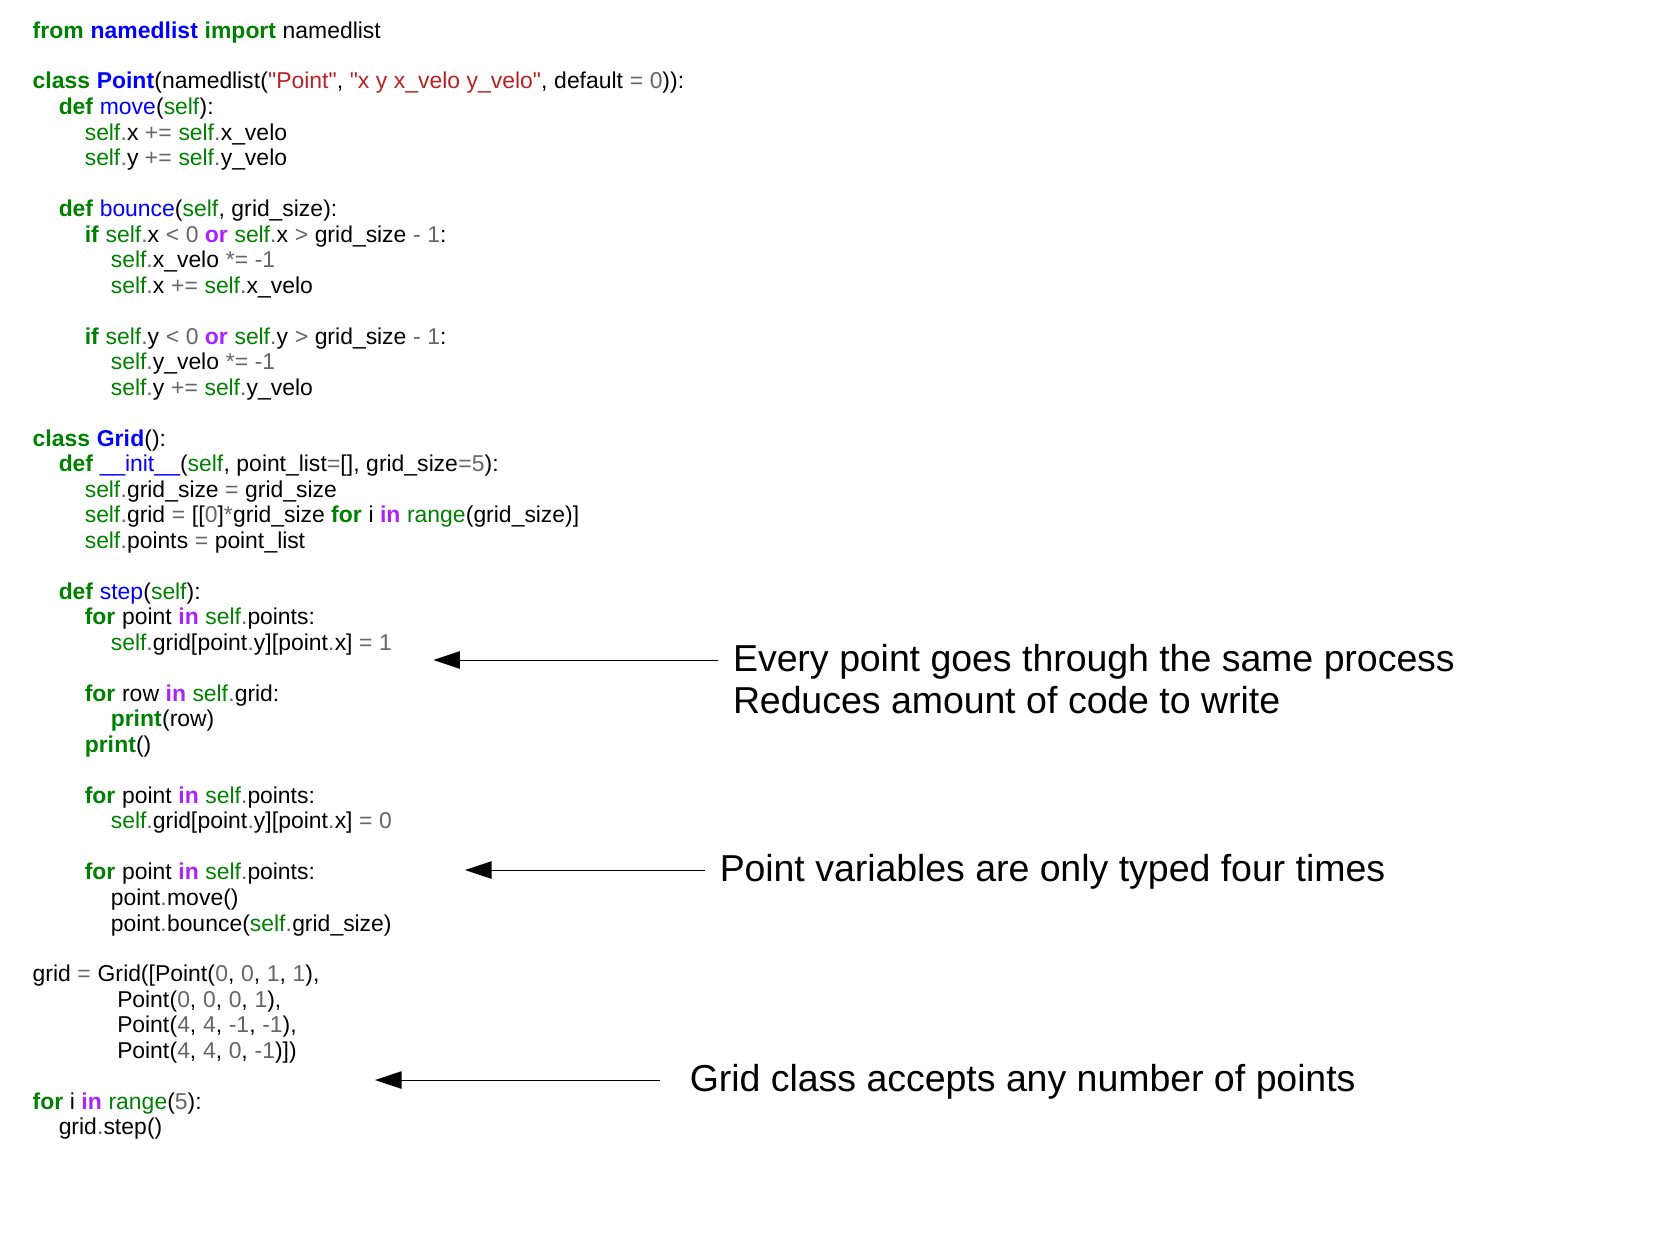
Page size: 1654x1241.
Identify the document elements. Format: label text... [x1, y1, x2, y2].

text_box Point variables are only typed four times [705, 840, 1401, 897]
text_box Grid class accepts any number of points [675, 1050, 1371, 1107]
text_box Every point goes through the same process Reduces amount of code to write [718, 630, 1471, 729]
text_box from namedlist import namedlist class Point(namedlist("Point", "x y x_velo y_velo", default = 0)): def move(self): self.x += self.x_velo self.y += self.y_velo def bounce(self, grid_size): if self.x < 0 or self.x > grid_size - 1: self.x_velo *= -1 self.x += self.x_velo if self.y < 0 or self.y > grid_size - 1: self.y_velo *= -1 self.y += self.y_velo class Grid(): def __init__(self, point_list=[], grid_size=5): self.grid_size = grid_size self.grid = [[0]*grid_size for i in range(grid_size)] self.points = point_list def step(self): for point in self.points: self.grid[point.y][point.x] = 1 for row in self.grid: print(row) print() for point in self.points: self.grid[point.y][point.x] = 0 for point in self.points: point.move() point.bounce(self.grid_size) grid = Grid([Point(0, 0, 1, 1), Point(0, 0, 0, 1), Point(4, 4, -1, -1), Point(4, 4, 0, -1)]) for i in range(5): grid.step() [18, 9, 811, 1241]
